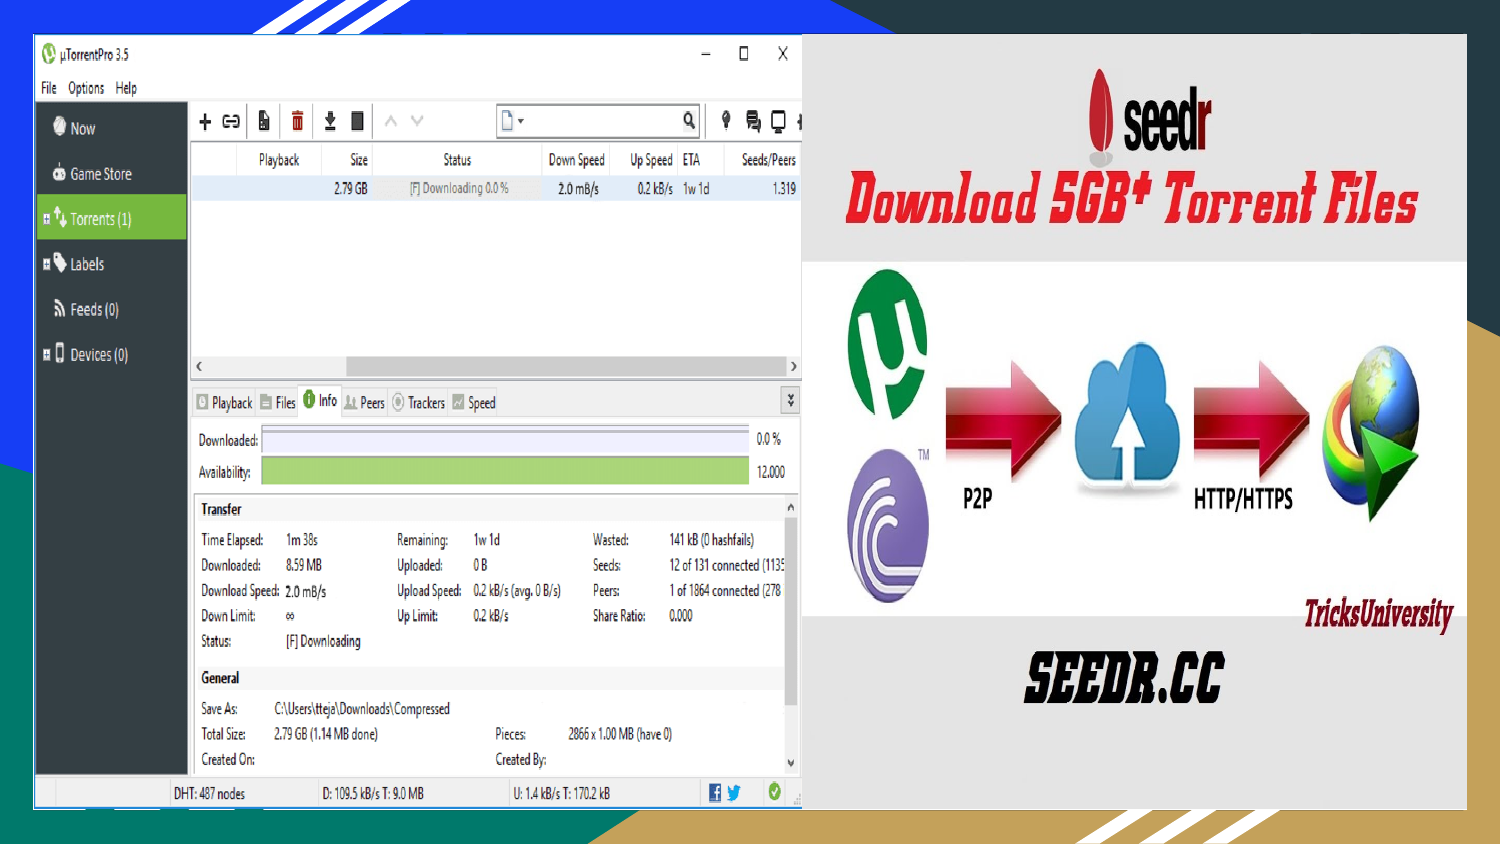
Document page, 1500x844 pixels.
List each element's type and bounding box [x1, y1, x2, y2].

picture [34, 34, 1467, 809]
